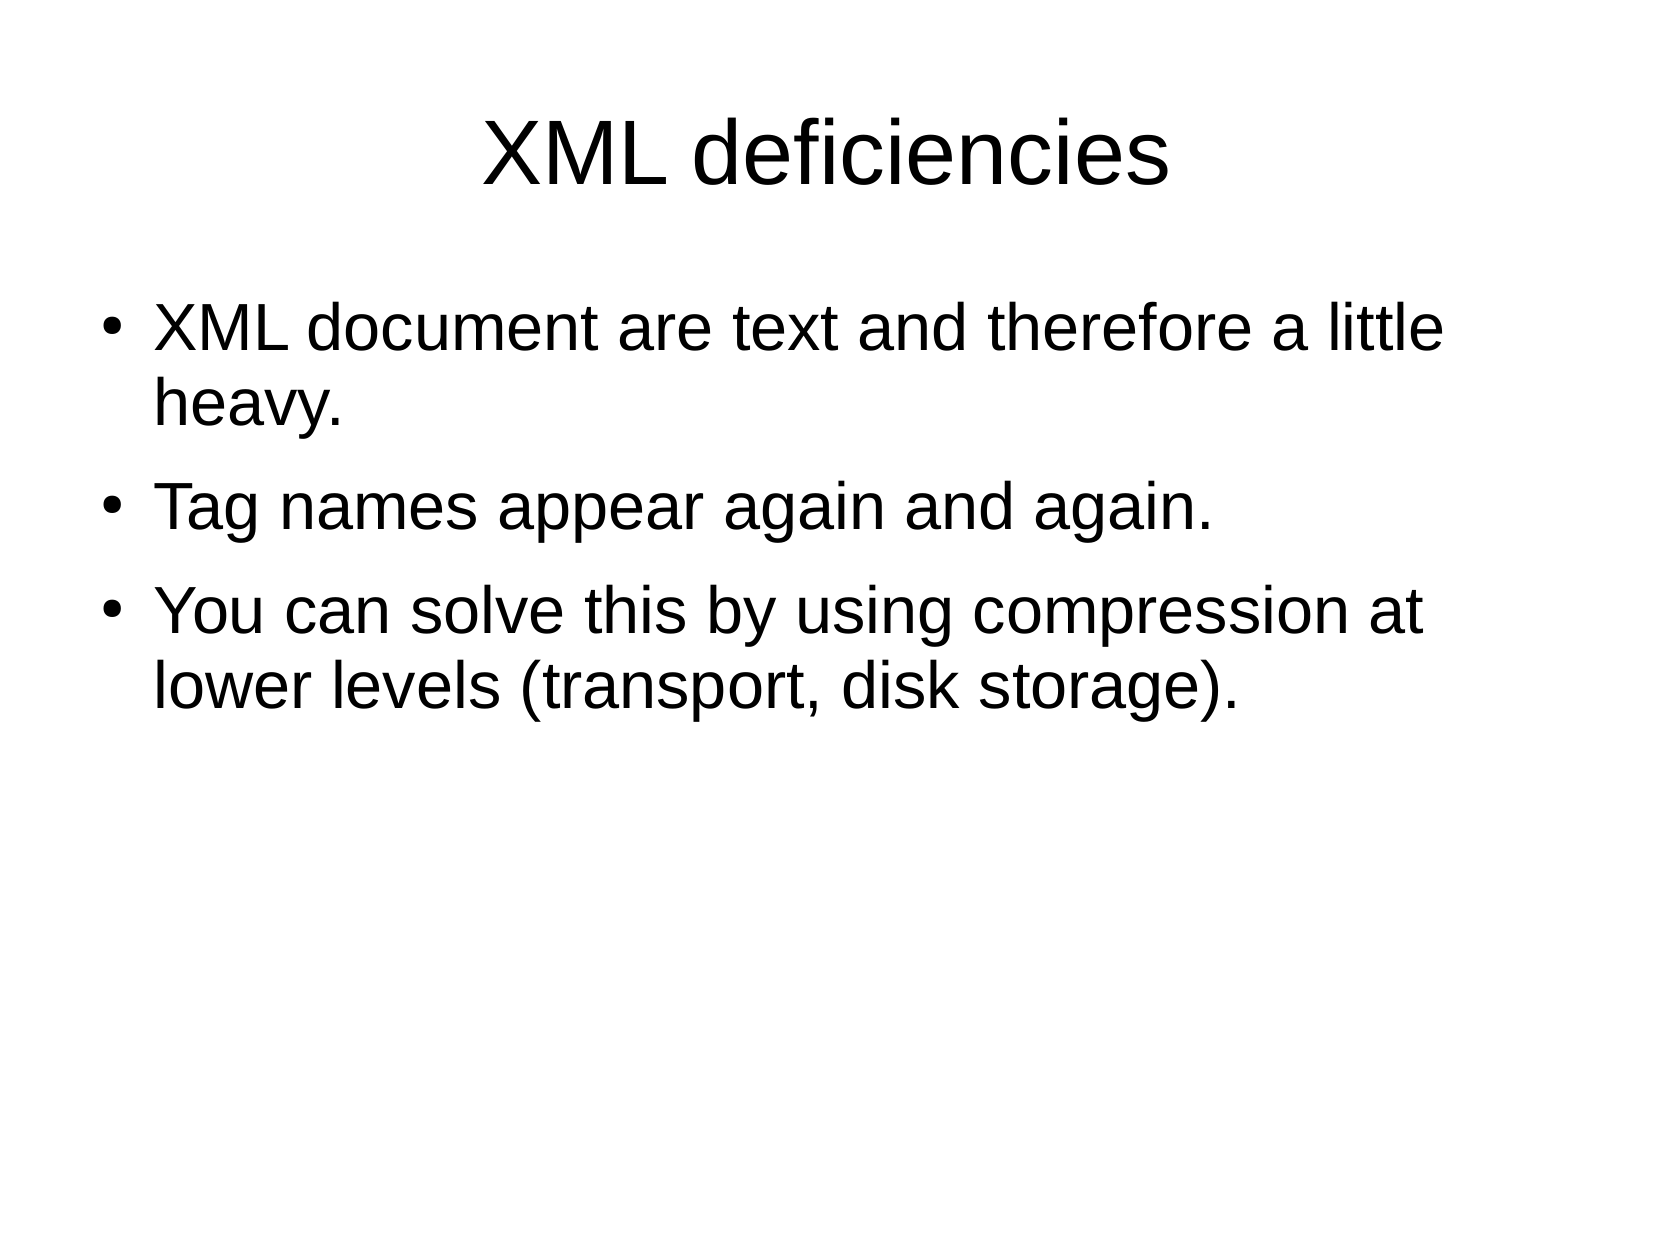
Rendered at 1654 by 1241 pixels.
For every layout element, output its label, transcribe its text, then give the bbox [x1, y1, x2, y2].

title XML deficiencies [82, 49, 1571, 257]
list XML document are text and therefore a little heavy. Tag names appear again and again. You can solve this by using compression at lower levels (transport, disk storage). [82, 290, 1538, 1010]
